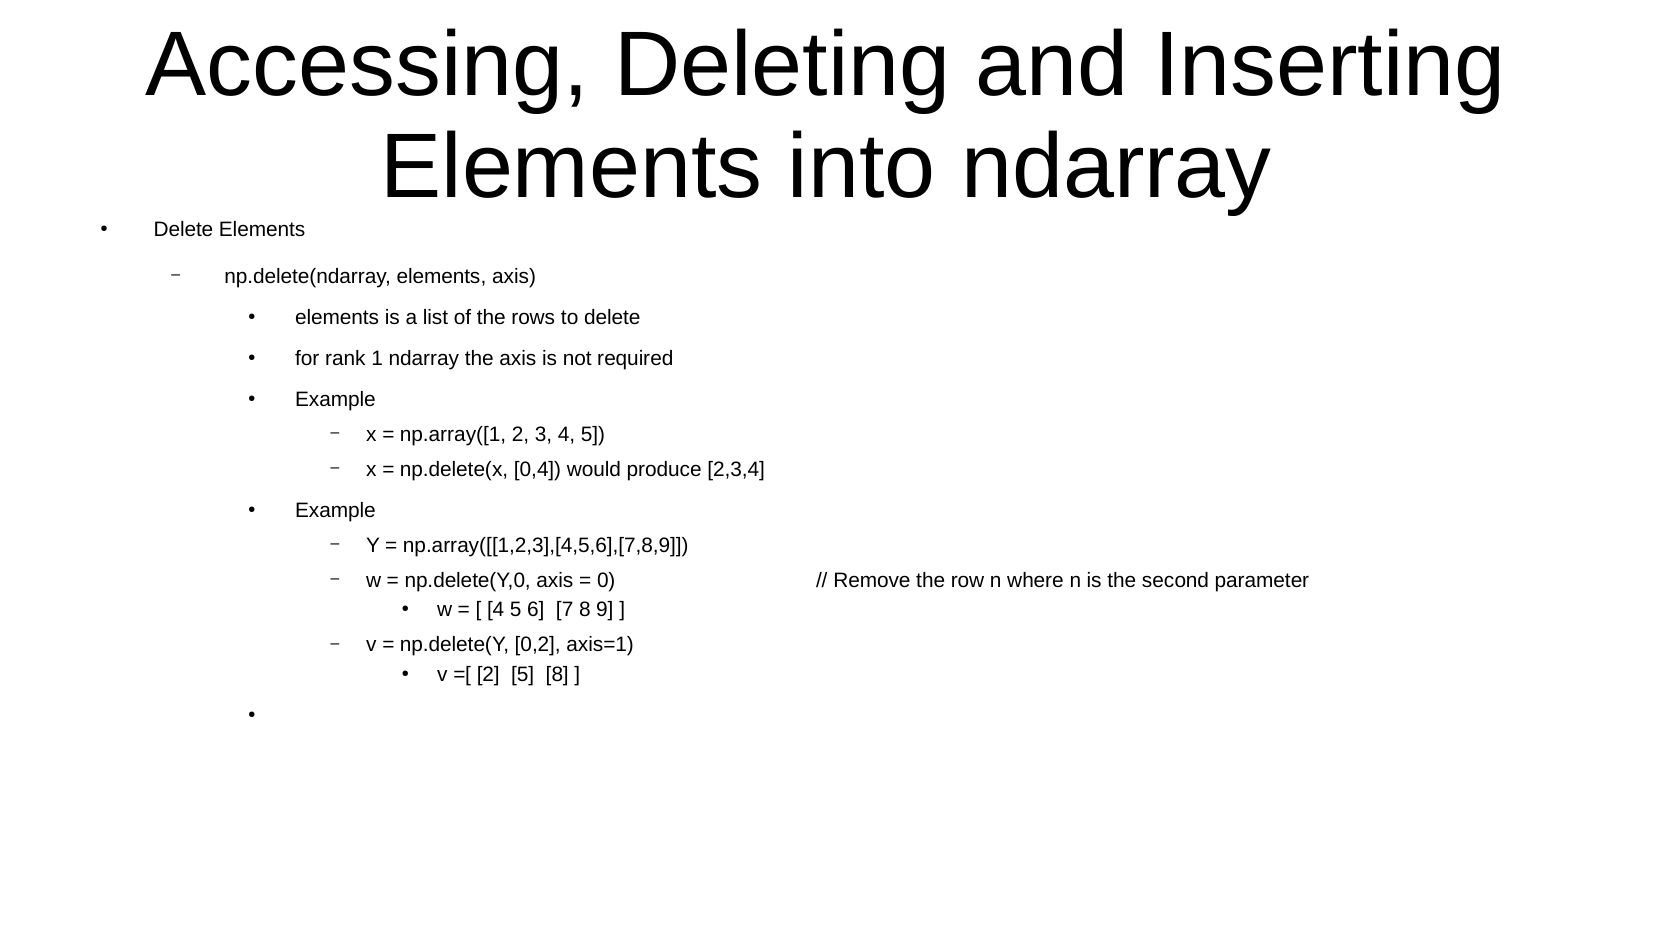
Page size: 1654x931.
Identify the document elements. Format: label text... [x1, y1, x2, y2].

list Delete Elements np.delete(ndarray, elements, axis) elements is a list of the rows to delete for rank 1 ndarray the axis is not required Example x = np.array([1, 2, 3, 4, 5]) x = np.delete(x, [0,4]) would produce [2,3,4] Example Y = np.array([[1,2,3],[4,5,6],[7,8,9]]) w = np.delete(Y,0, axis = 0) // Remove the row n where n is the second parameter w = [ [4 5 6] [7 8 9] ] v = np.delete(Y, [0,2], axis=1) v =[ [2] [5] [8] ] [82, 217, 1636, 901]
title Accessing, Deleting and Inserting Elements into ndarray [82, 12, 1571, 217]
